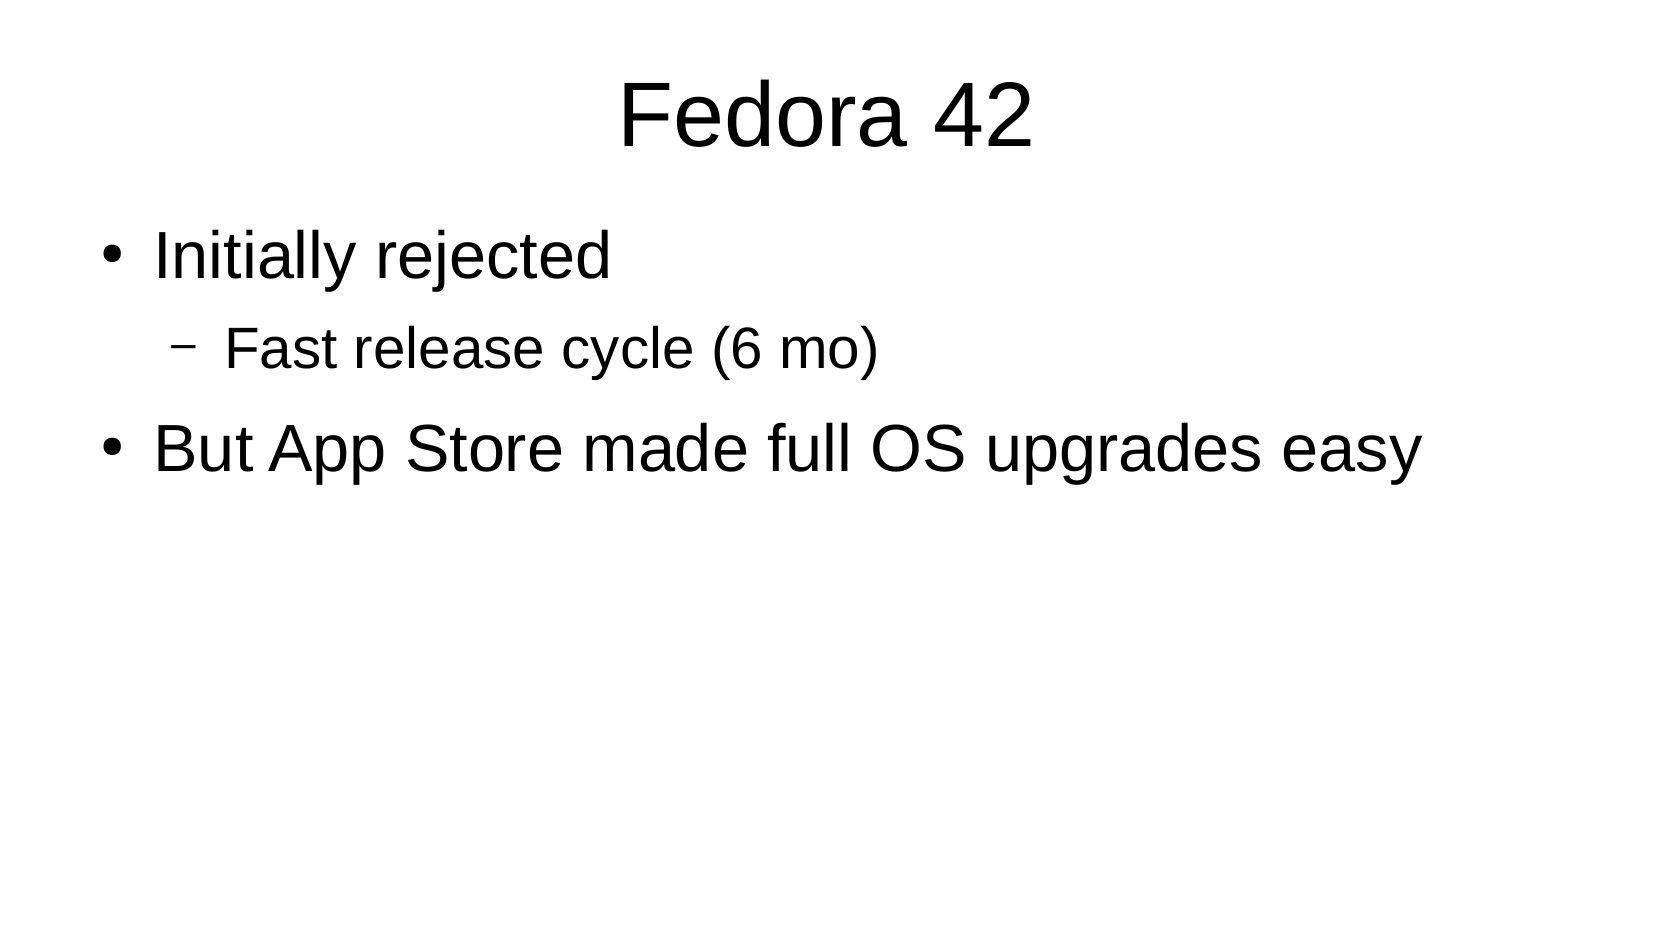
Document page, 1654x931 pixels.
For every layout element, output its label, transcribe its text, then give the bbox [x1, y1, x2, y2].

list Initially rejected Fast release cycle (6 mo) But App Store made full OS upgrades easy [82, 217, 1571, 758]
title Fedora 42 [82, 37, 1571, 193]
